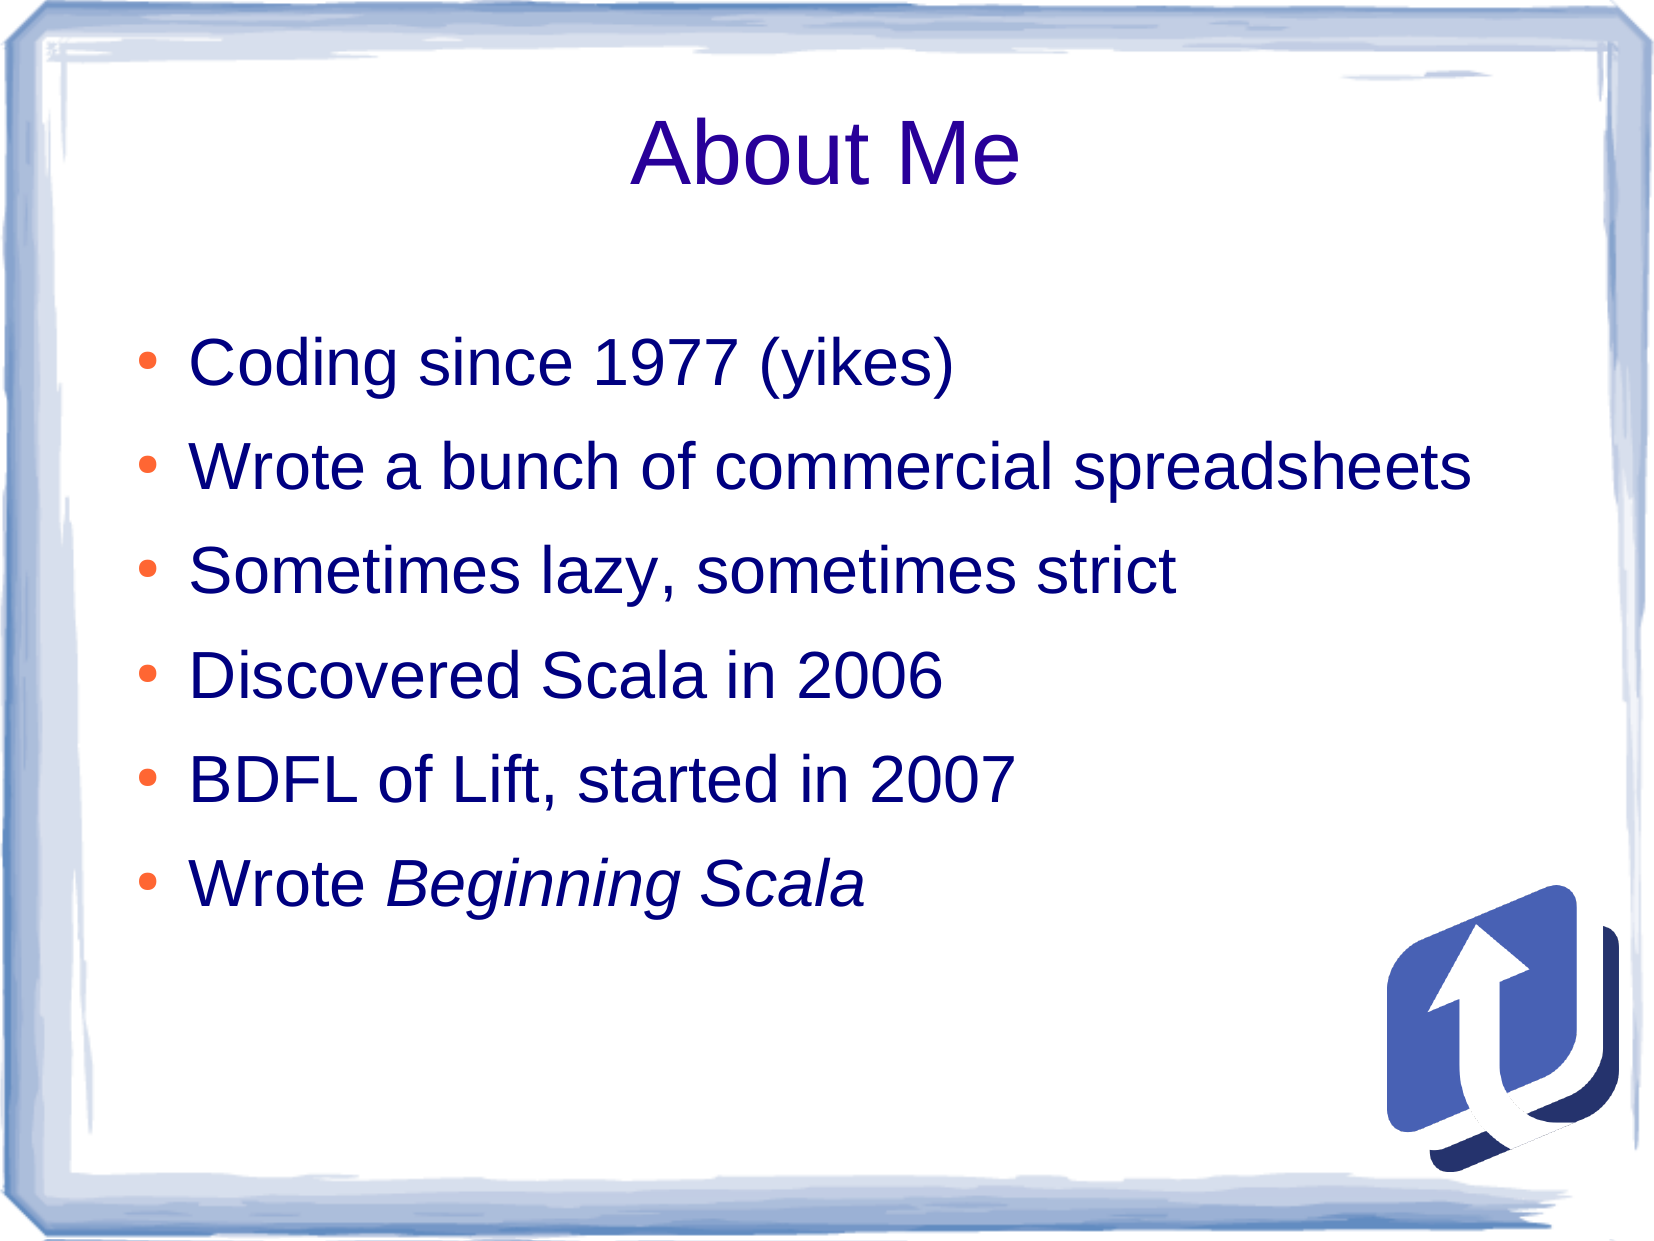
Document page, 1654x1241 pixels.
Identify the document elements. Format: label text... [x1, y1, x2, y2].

picture [0, 0, 1654, 1241]
title About Me [82, 49, 1571, 257]
list Coding since 1977 (yikes) Wrote a bunch of commercial spreadsheets Sometimes lazy, sometimes strict Discovered Scala in 2006 BDFL of Lift, started in 2007 Wrote Beginning Scala [118, 324, 1571, 1129]
